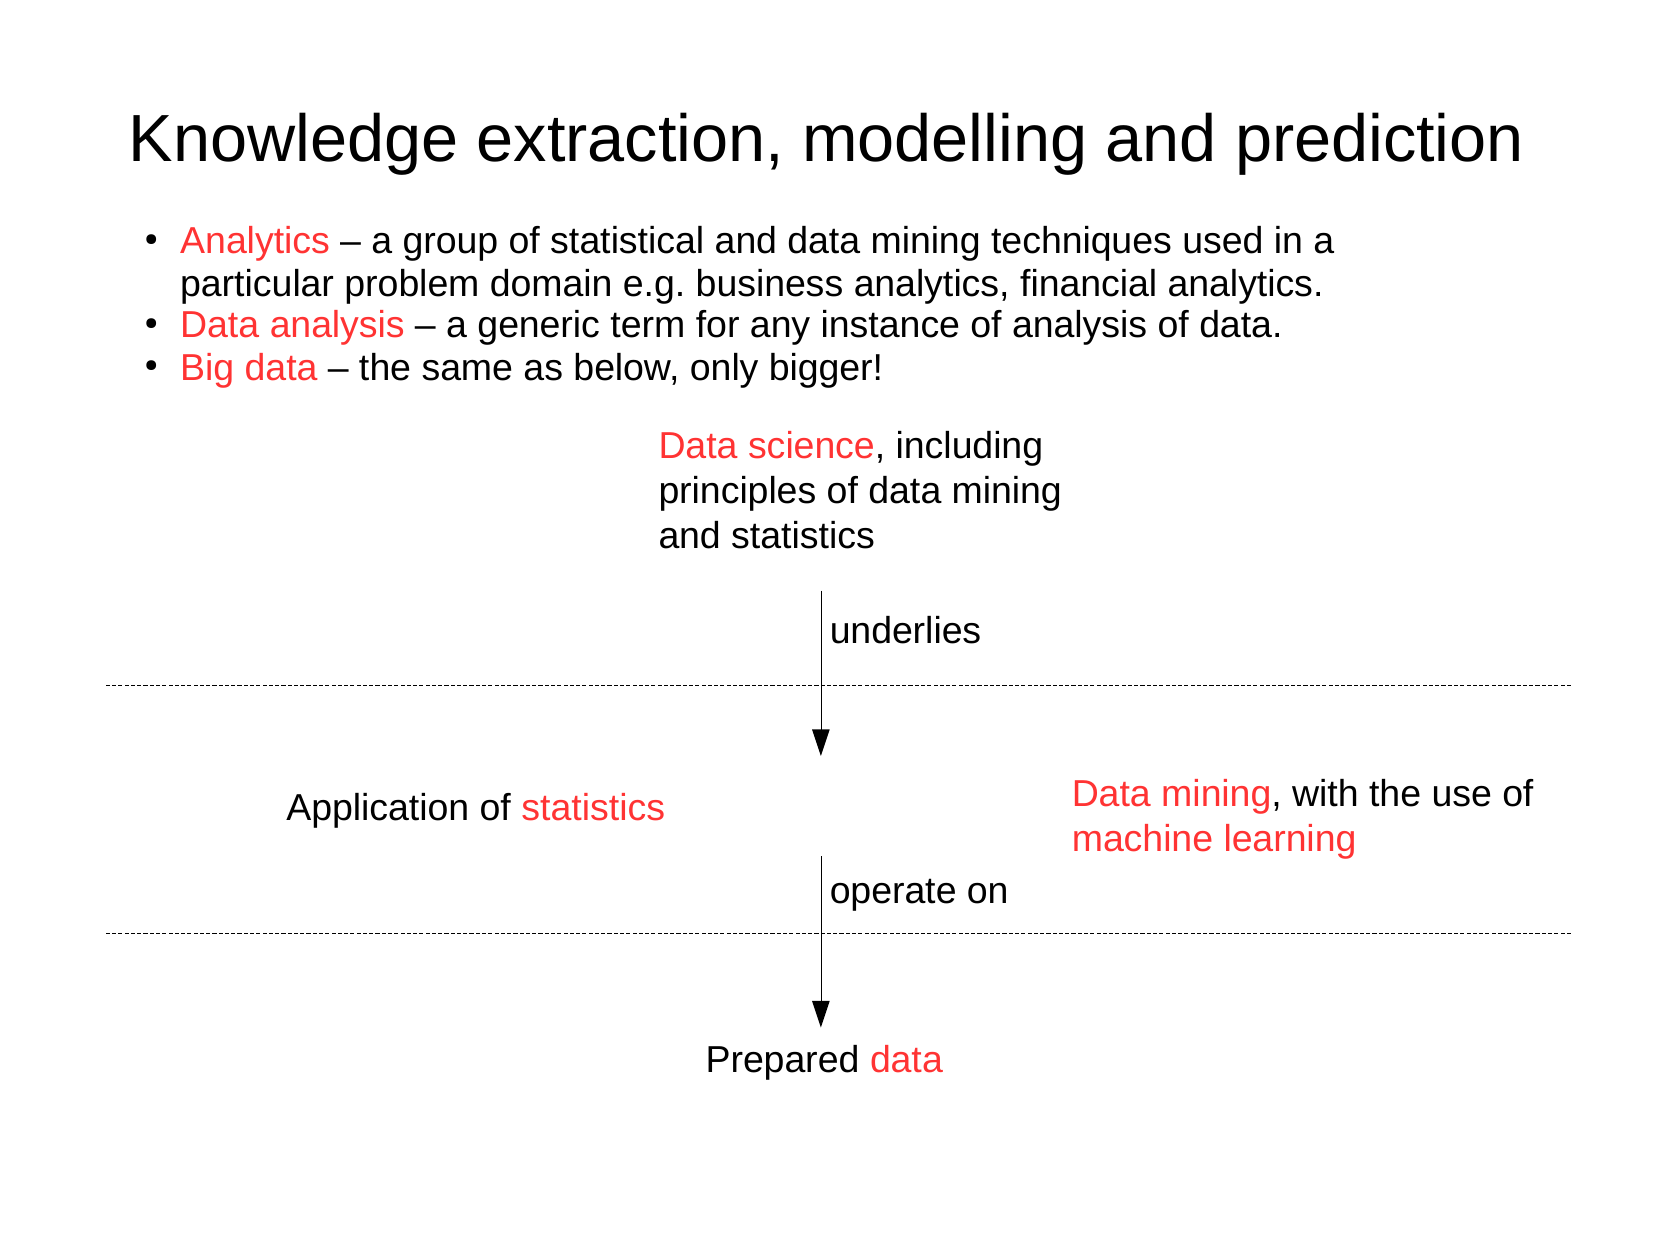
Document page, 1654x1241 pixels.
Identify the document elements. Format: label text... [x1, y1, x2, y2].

text_box Knowledge extraction, modelling and prediction [82, 94, 1571, 1146]
